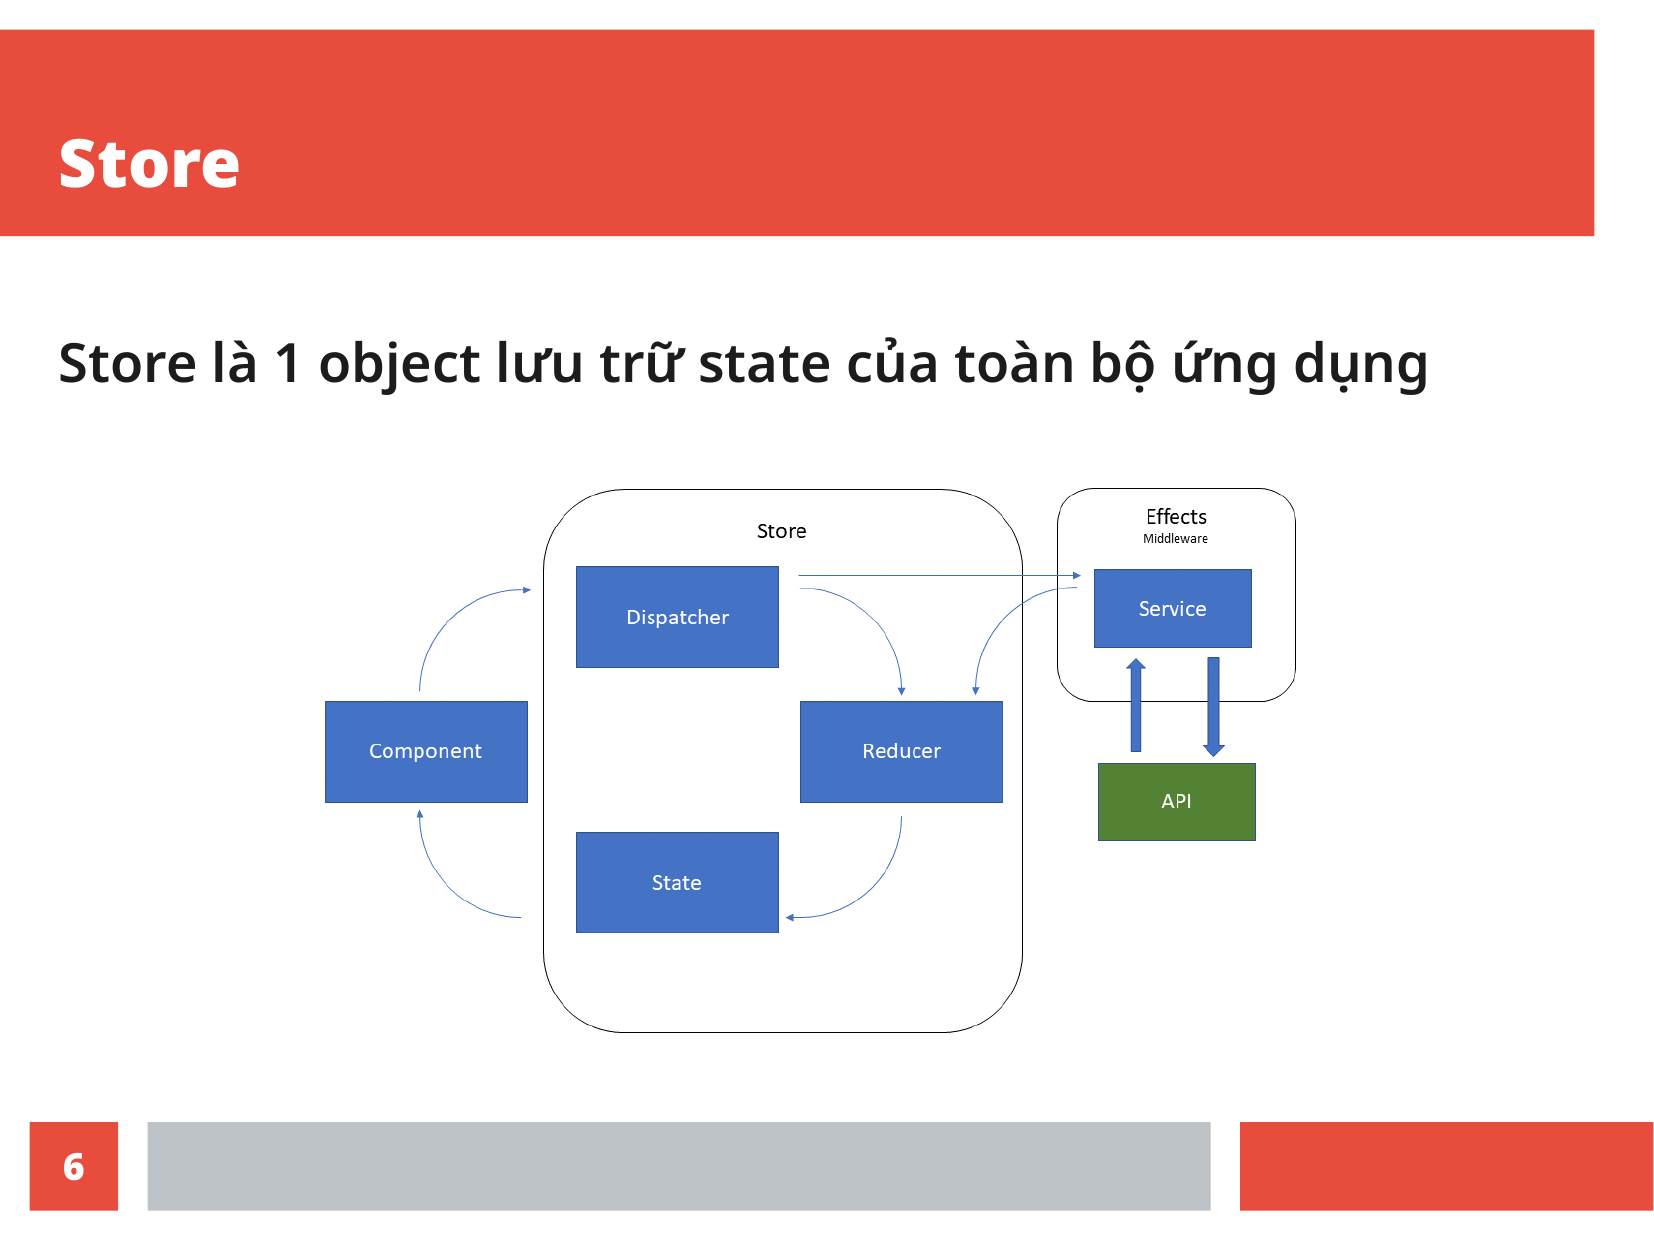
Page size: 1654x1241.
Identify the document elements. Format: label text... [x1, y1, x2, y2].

picture [300, 464, 1324, 1057]
list Store là 1 object lưu trữ state của toàn bộ ứng dụng [59, 324, 1565, 1093]
title Store [59, 59, 1595, 207]
